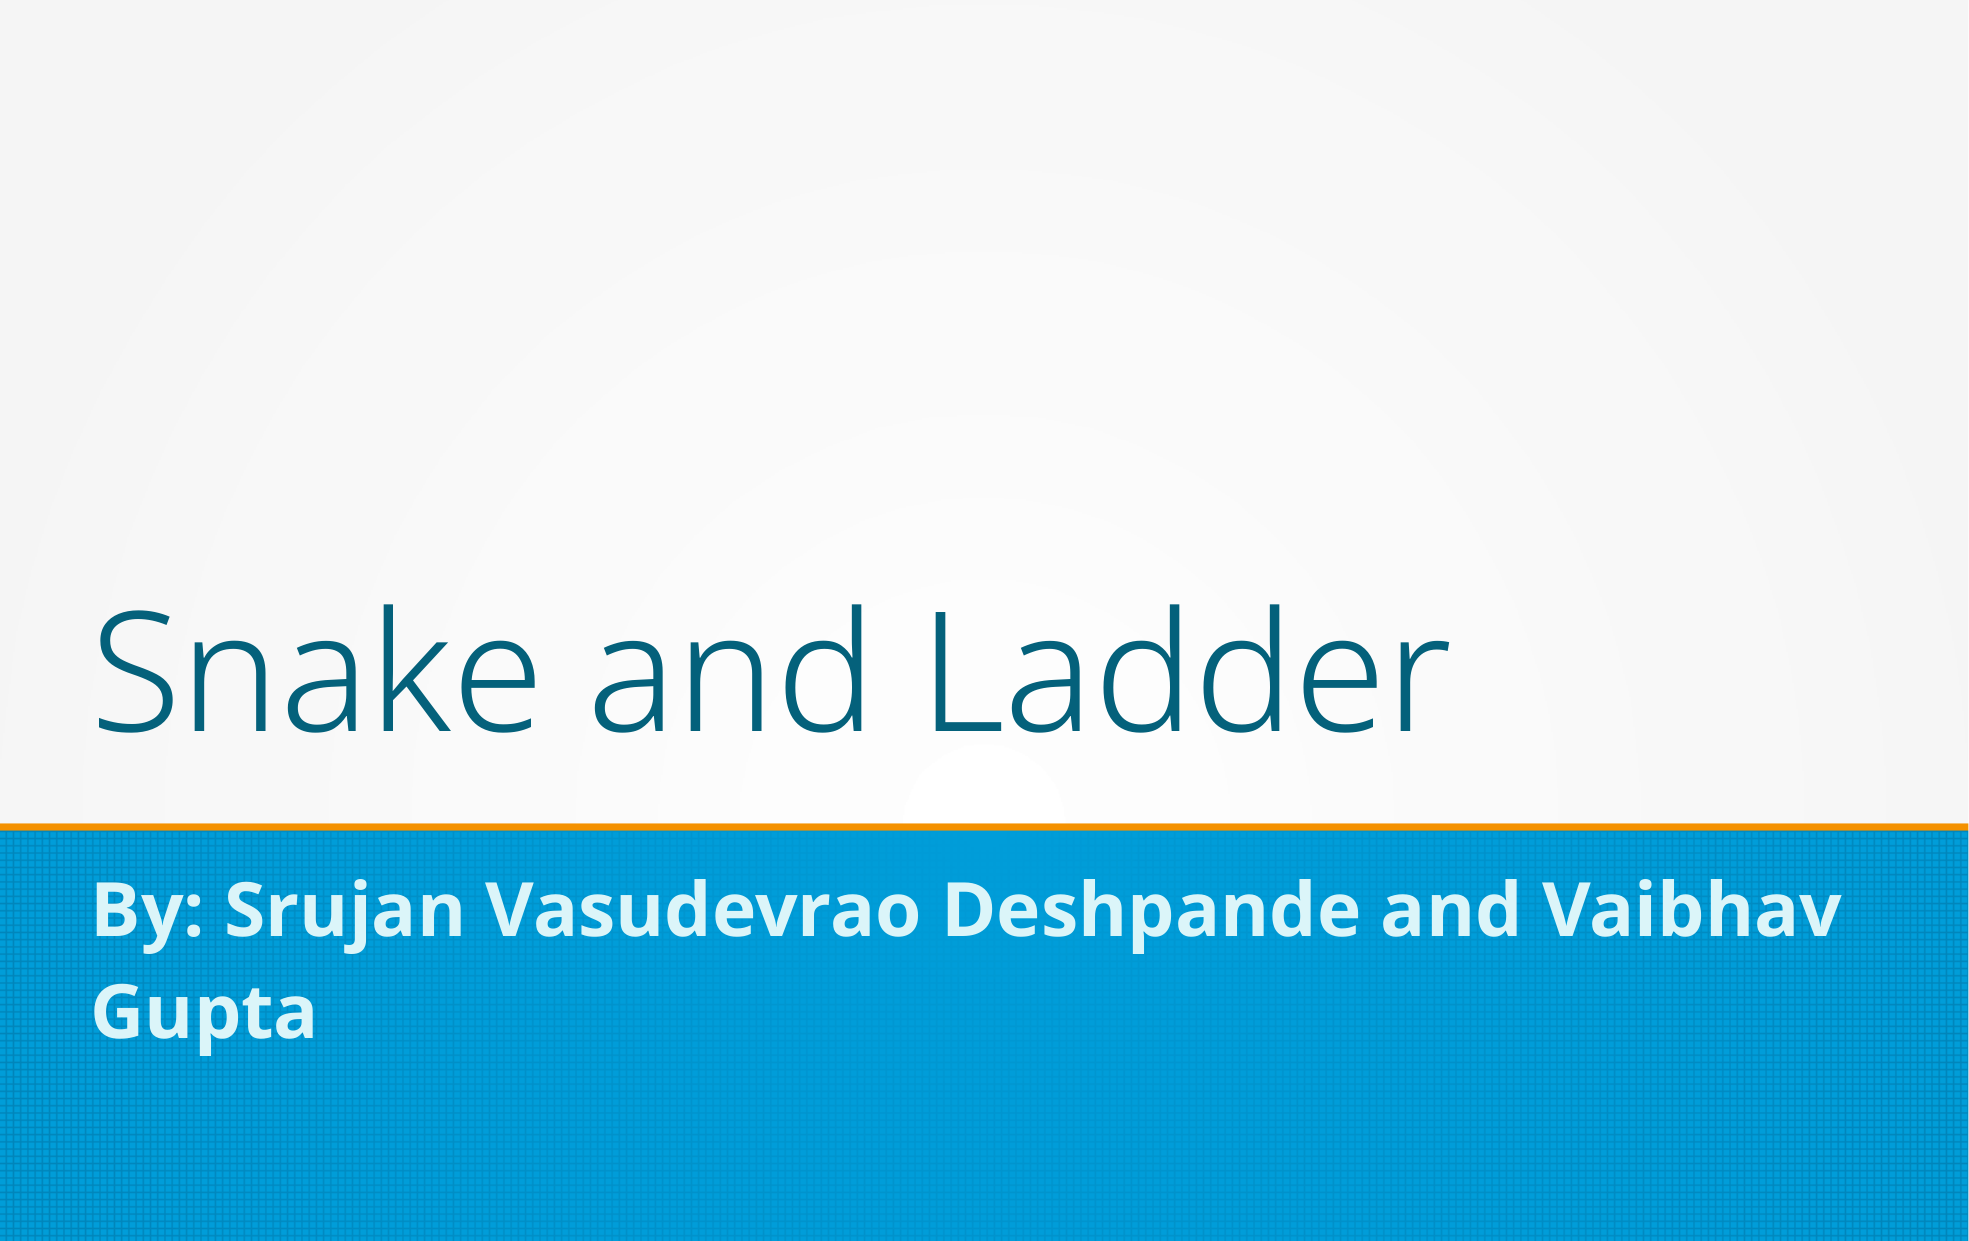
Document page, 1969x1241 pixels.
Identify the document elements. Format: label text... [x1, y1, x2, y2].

picture [0, 0, 1969, 830]
title Snake and Ladder [90, 49, 1862, 781]
subtitle By: Srujan Vasudevrao Deshpande and Vaibhav Gupta [90, 855, 1861, 1111]
